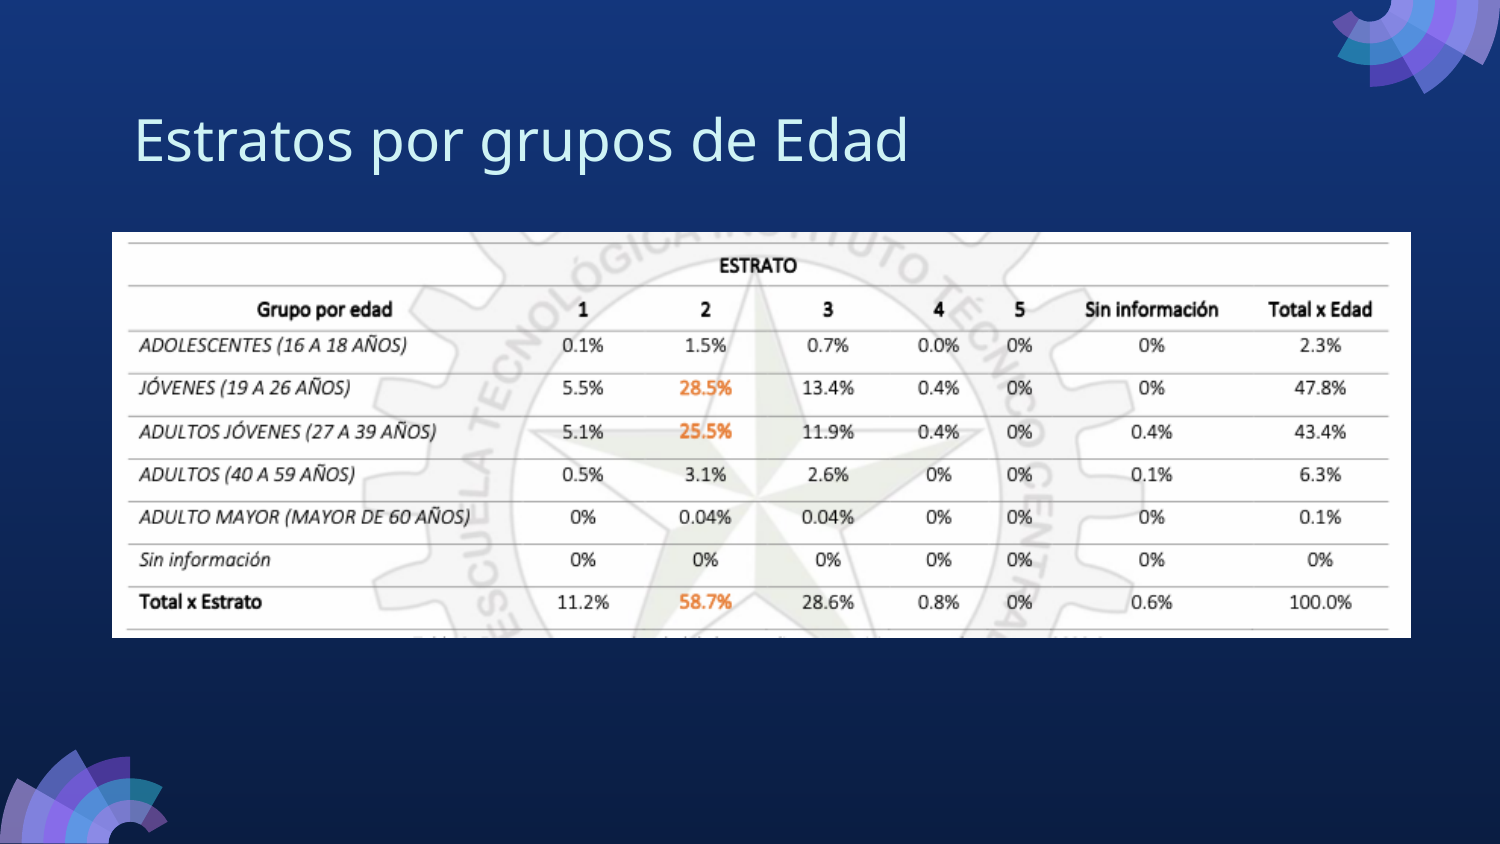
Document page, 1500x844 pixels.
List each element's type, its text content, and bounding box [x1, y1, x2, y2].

title Estratos por grupos de Edad [118, 88, 1382, 183]
picture [112, 232, 1411, 638]
